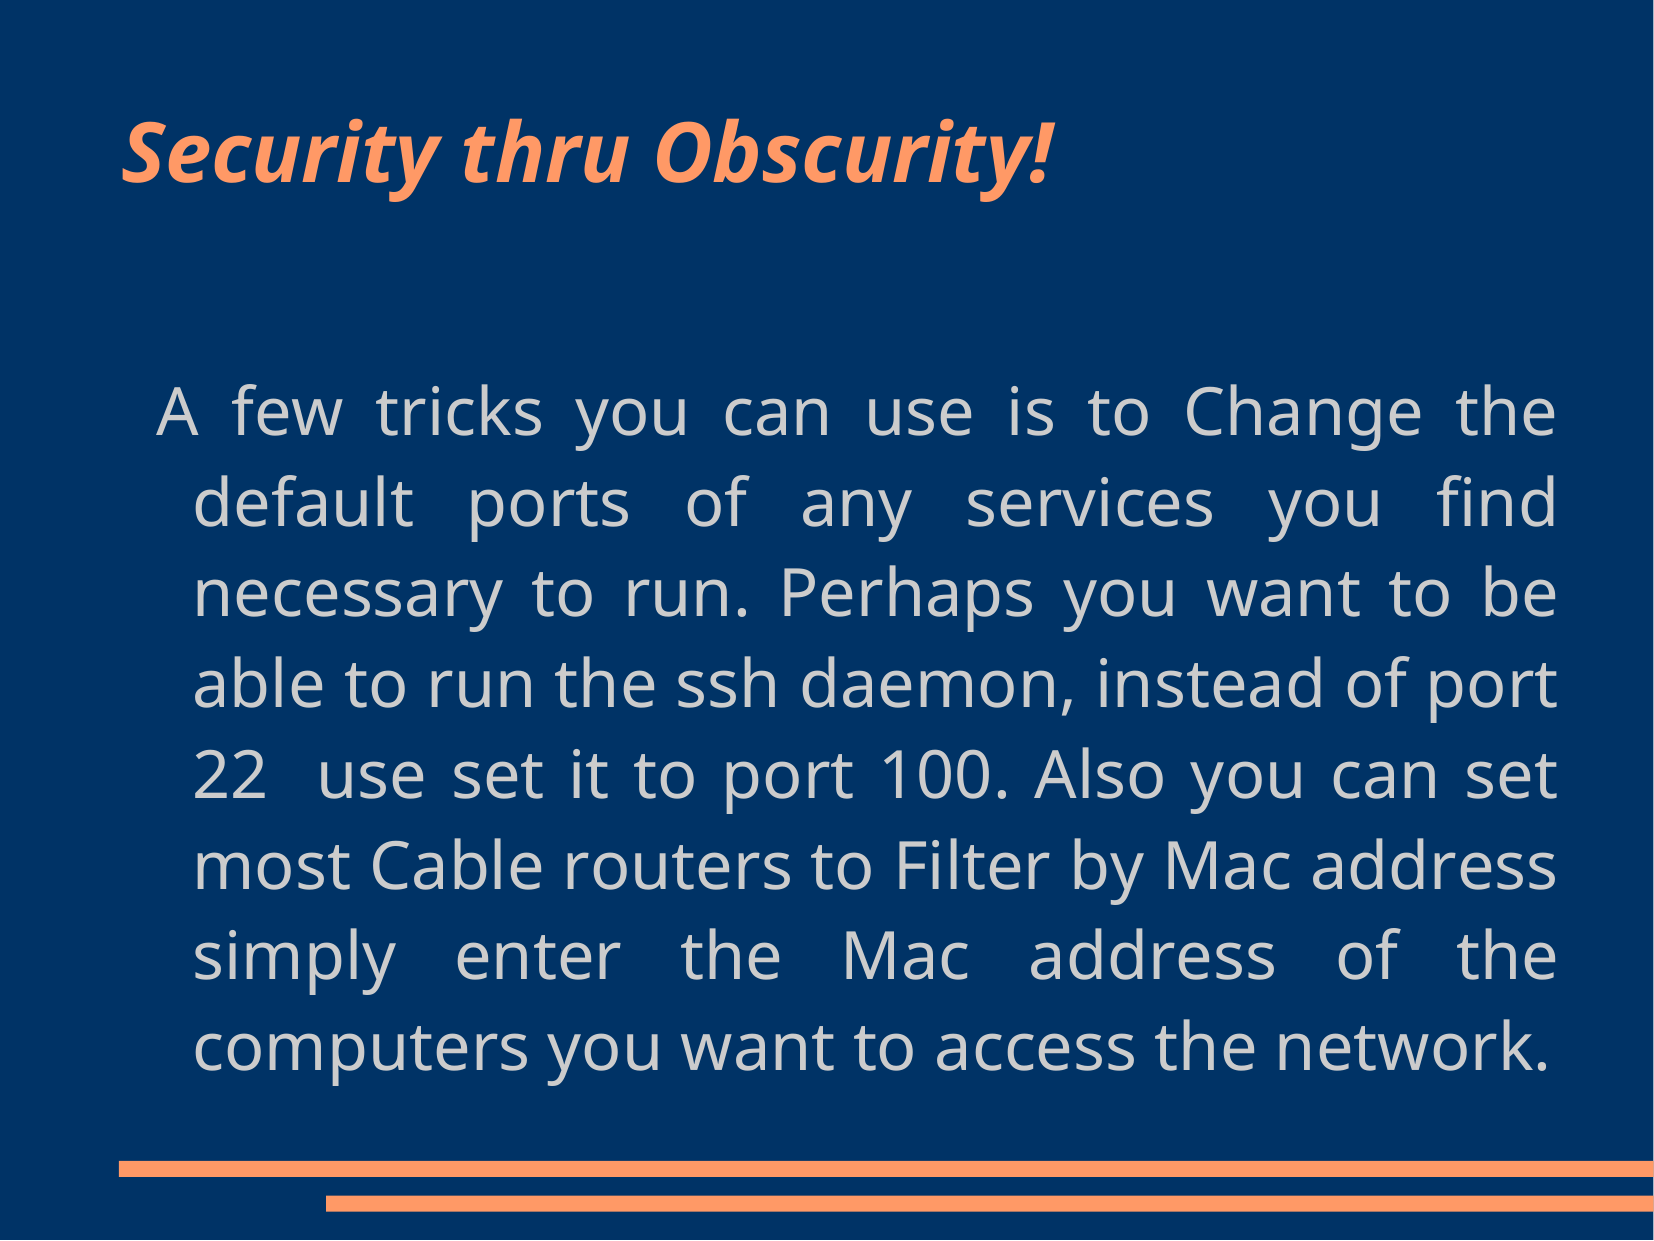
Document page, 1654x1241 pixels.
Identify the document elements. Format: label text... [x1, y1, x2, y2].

title Security thru Obscurity! [121, 46, 1534, 254]
subtitle A few tricks you can use is to Change the default ports of any services you find necessary to run. Perhaps you want to be able to run the ssh daemon, instead of port 22 use set it to port 100. Also you can set most Cable routers to Filter by Mac address simply enter the Mac address of the computers you want to access the network. [121, 322, 1561, 1133]
